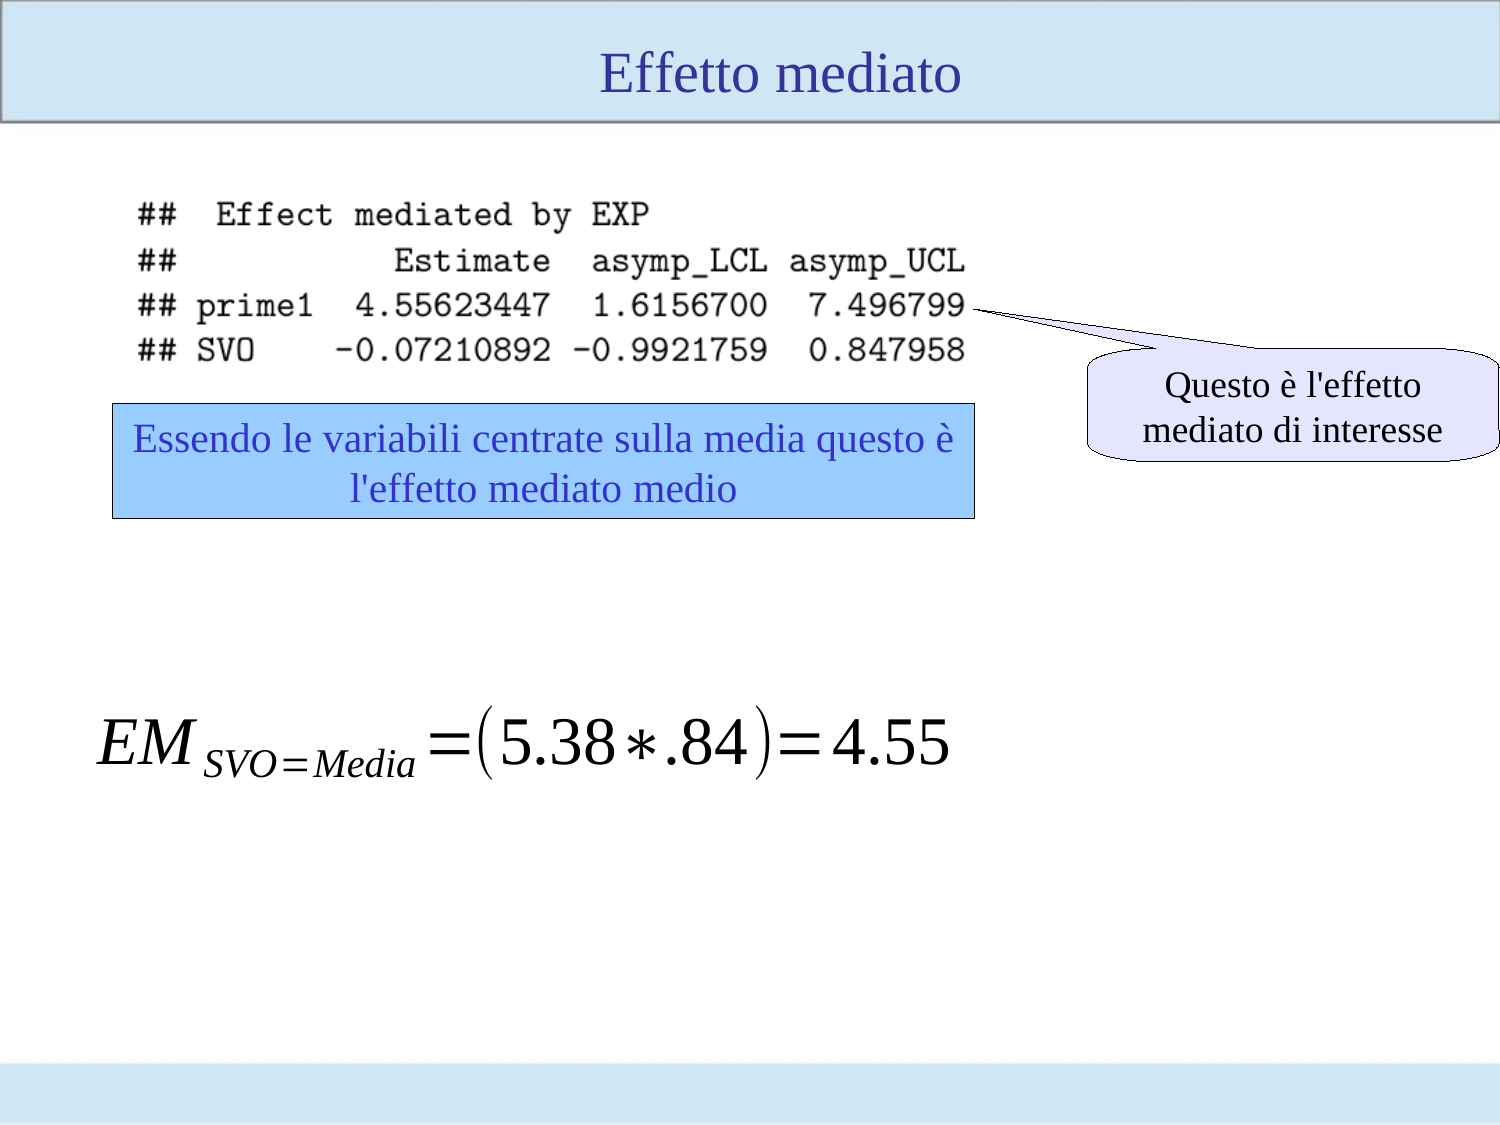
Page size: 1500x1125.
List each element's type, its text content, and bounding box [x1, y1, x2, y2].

picture [0, 0, 1500, 1125]
text_box Essendo le variabili centrate sulla media questo è l'effetto mediato medio [112, 403, 975, 519]
title Effetto mediato [249, 21, 1313, 117]
text_box Questo è l'effetto mediato di interesse [973, 309, 1500, 462]
chart [76, 700, 968, 788]
